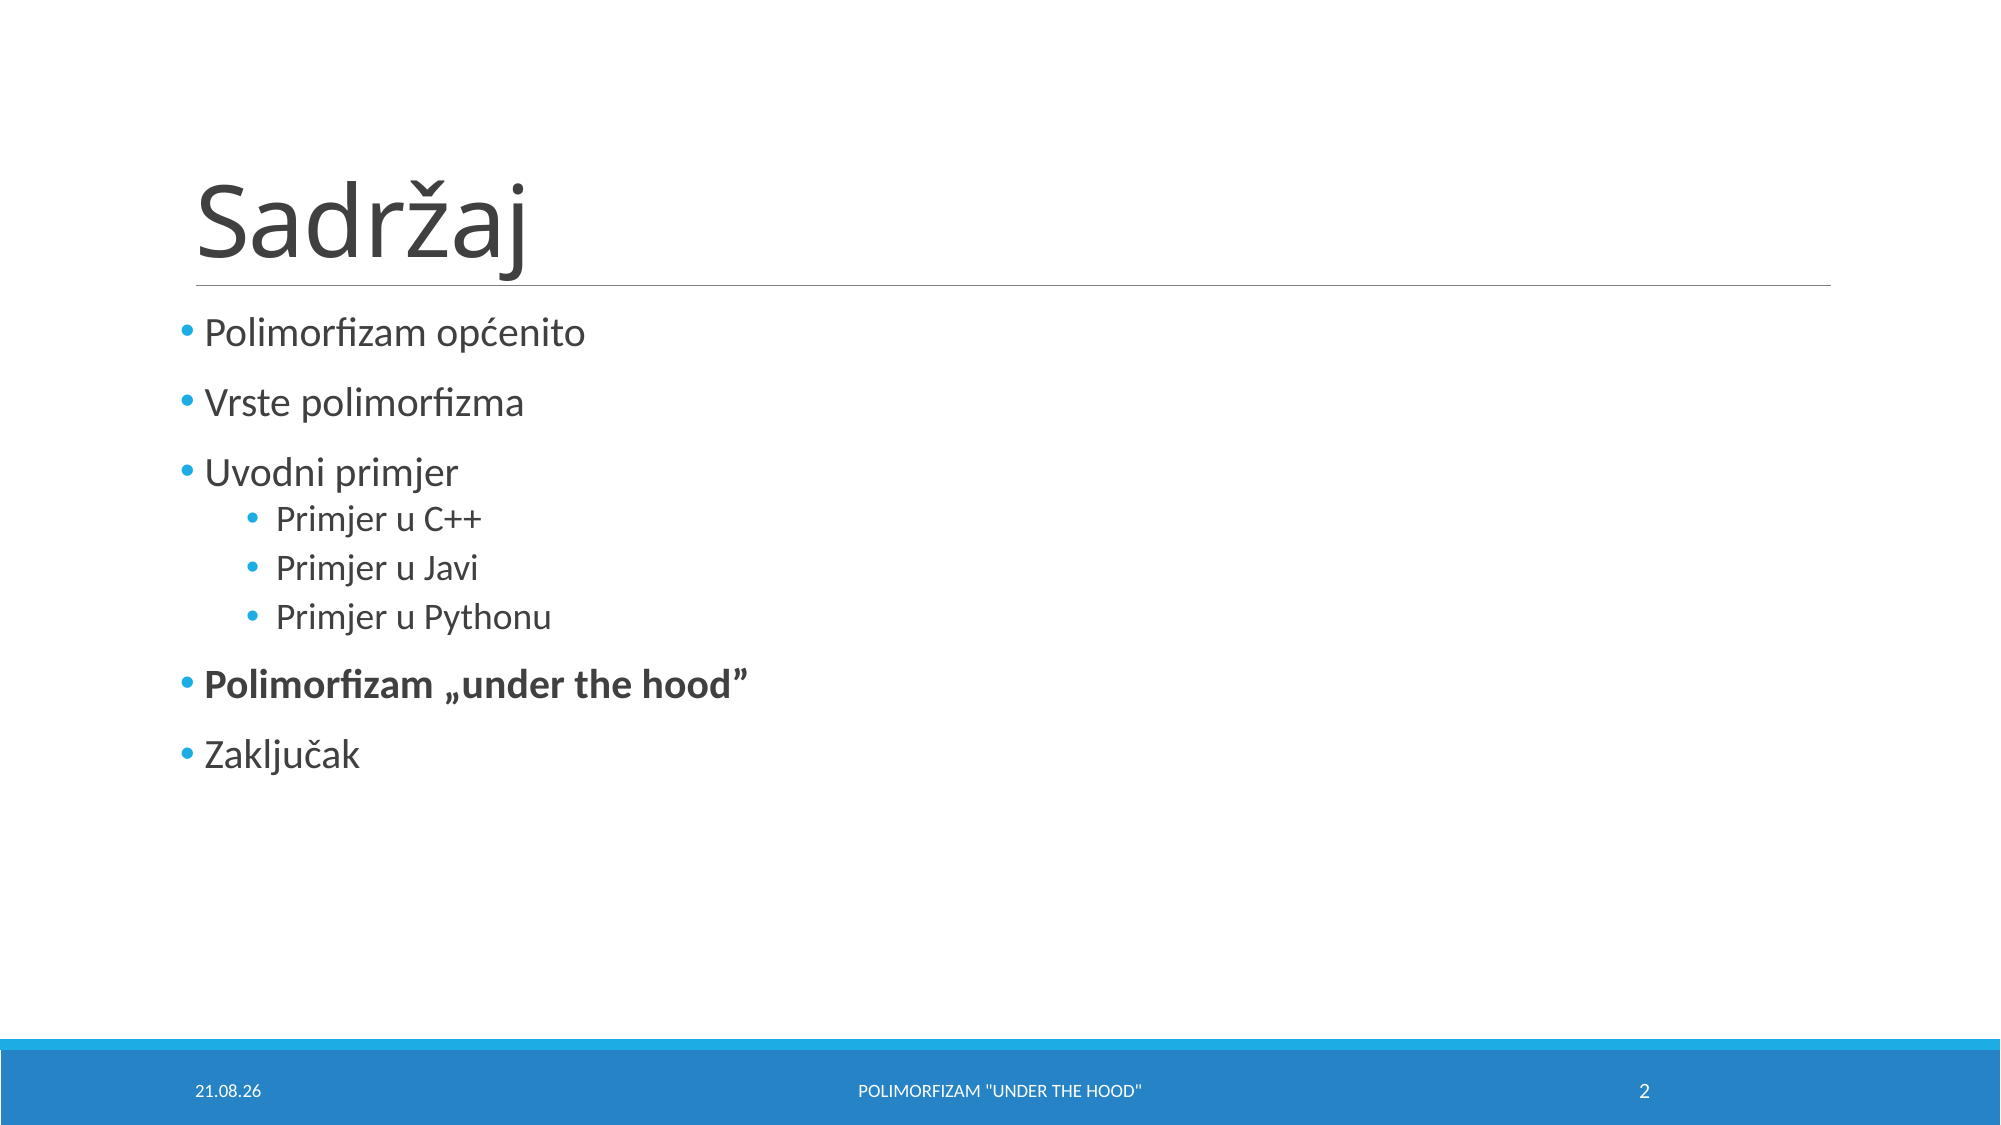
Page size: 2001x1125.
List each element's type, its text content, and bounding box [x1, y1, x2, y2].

list Polimorfizam općenito Vrste polimorfizma Uvodni primjer Primjer u C++ Primjer u Javi Primjer u Pythonu Polimorfizam „under the hood” Zaključak [180, 302, 1831, 963]
text_box ‹#› [1624, 1059, 1840, 1120]
text_box [180, 1059, 586, 1120]
title Sadržaj [180, 47, 1831, 286]
text_box Polimorfizam "under the hood" [604, 1059, 1396, 1120]
